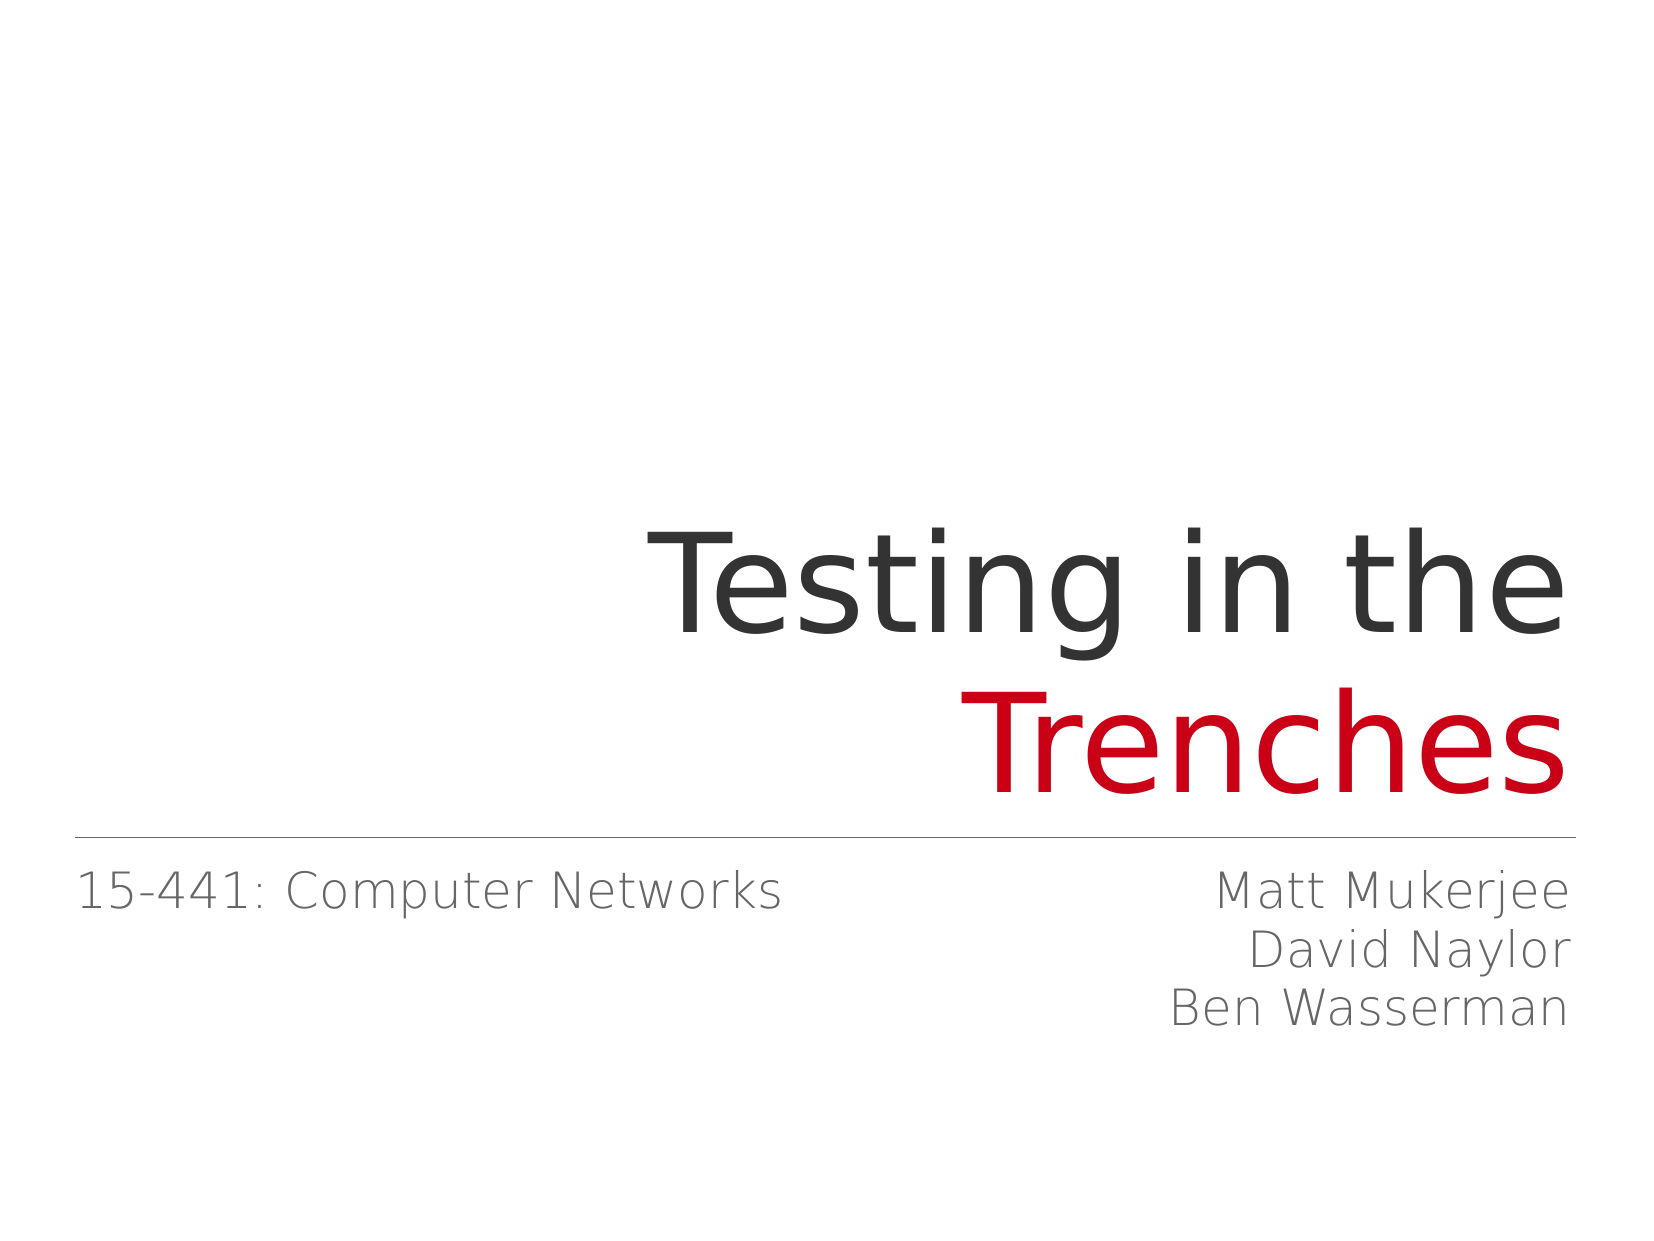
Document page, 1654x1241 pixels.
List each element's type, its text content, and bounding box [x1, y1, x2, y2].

text_box Matt Mukerjee David Naylor Ben Wasserman [826, 862, 1571, 1170]
text_box 15-441: Computer Networks [75, 862, 826, 1170]
subtitle Testing in the Trenches [75, 73, 1571, 826]
